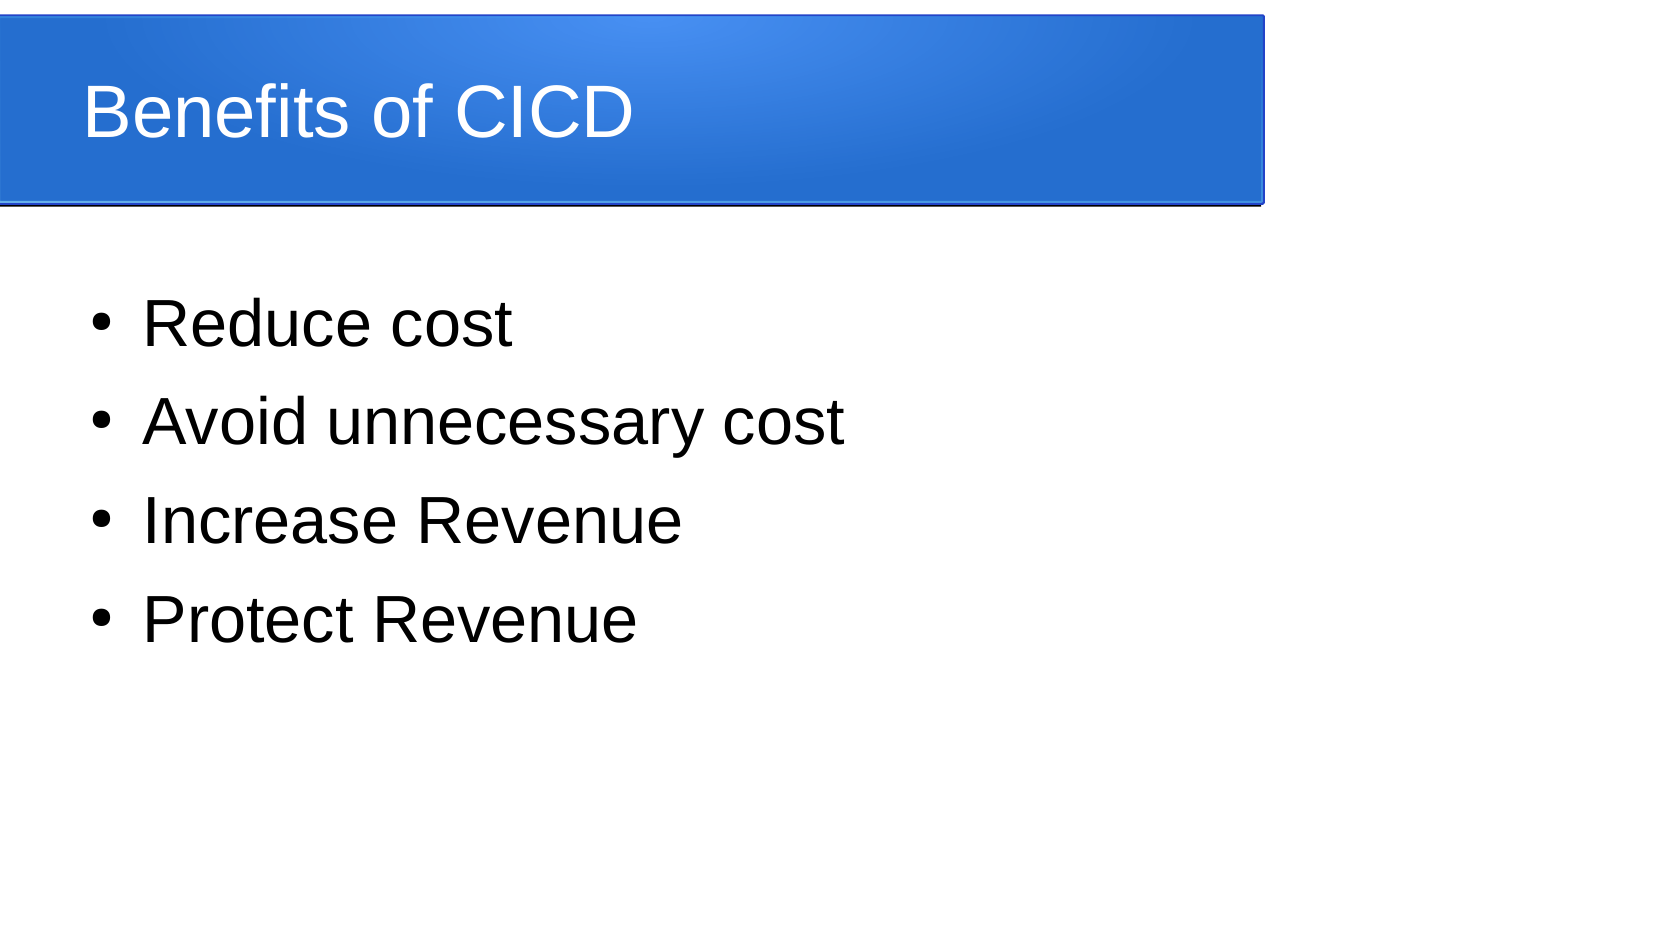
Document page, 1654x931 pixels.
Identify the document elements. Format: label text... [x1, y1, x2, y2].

title Benefits of CICD [82, 35, 1235, 189]
list Reduce cost Avoid unnecessary cost Increase Revenue Protect Revenue [71, 285, 1561, 826]
